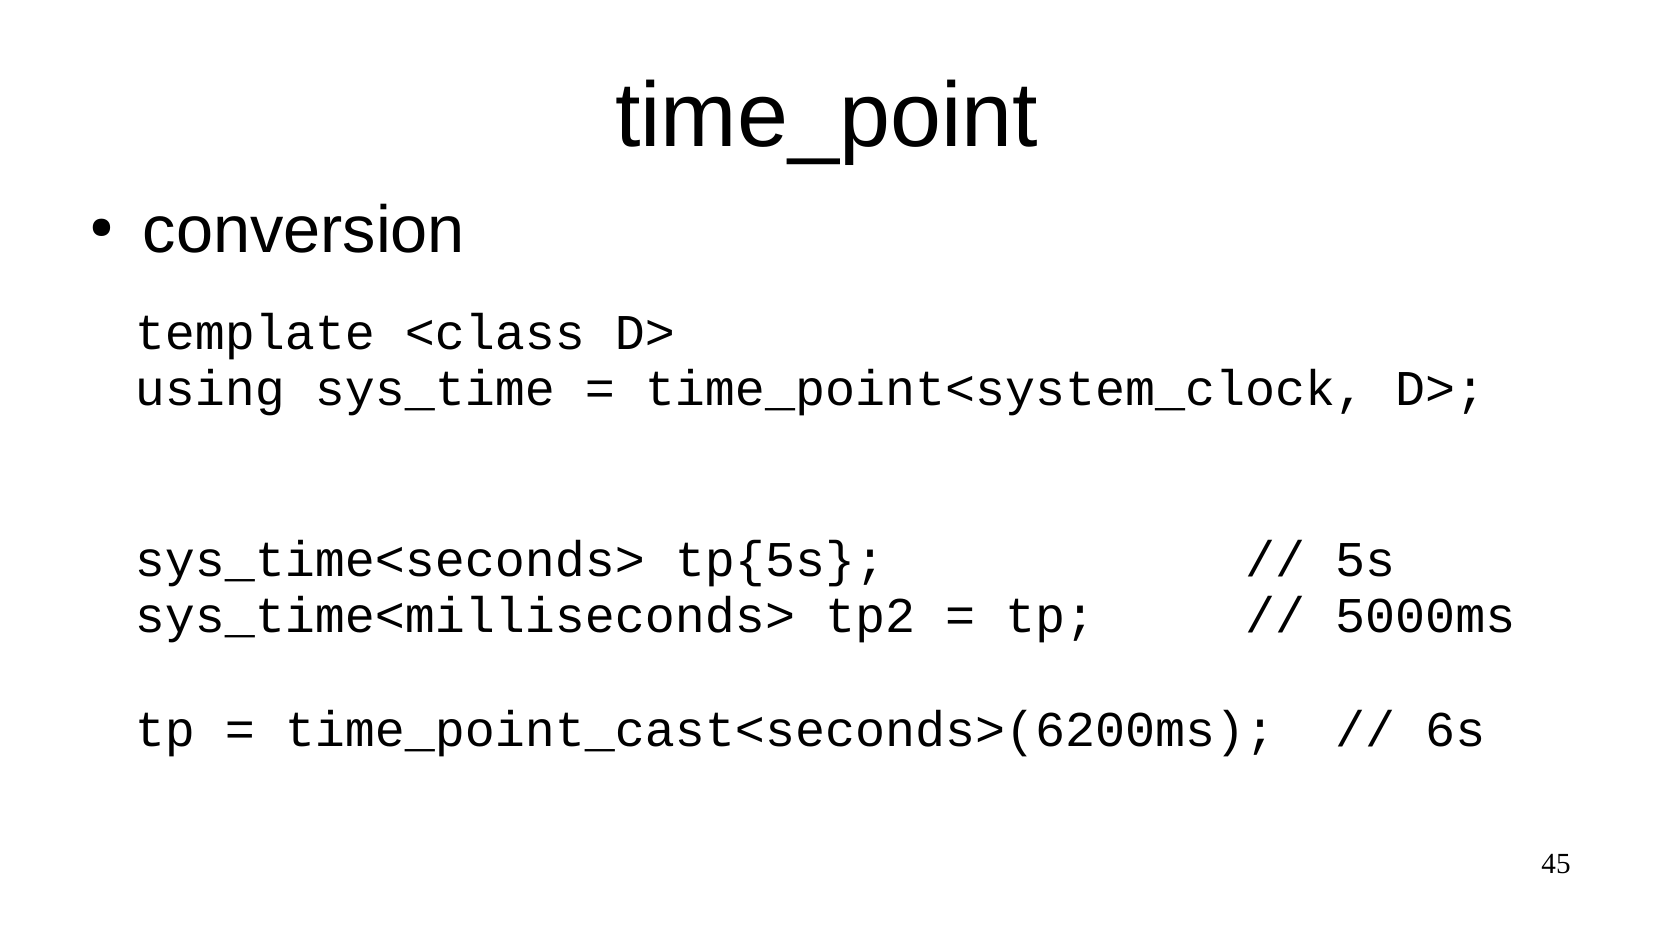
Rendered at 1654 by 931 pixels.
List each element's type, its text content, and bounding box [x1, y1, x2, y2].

list conversion [71, 192, 1561, 732]
title time_point [82, 37, 1571, 193]
text_box template <class D> using sys_time = time_point<system_clock, D>; sys_time<seconds> tp{5s}; // 5s sys_time<milliseconds> tp2 = tp; // 5000ms tp = time_point_cast<seconds>(6200ms); // 6s [120, 300, 1621, 769]
